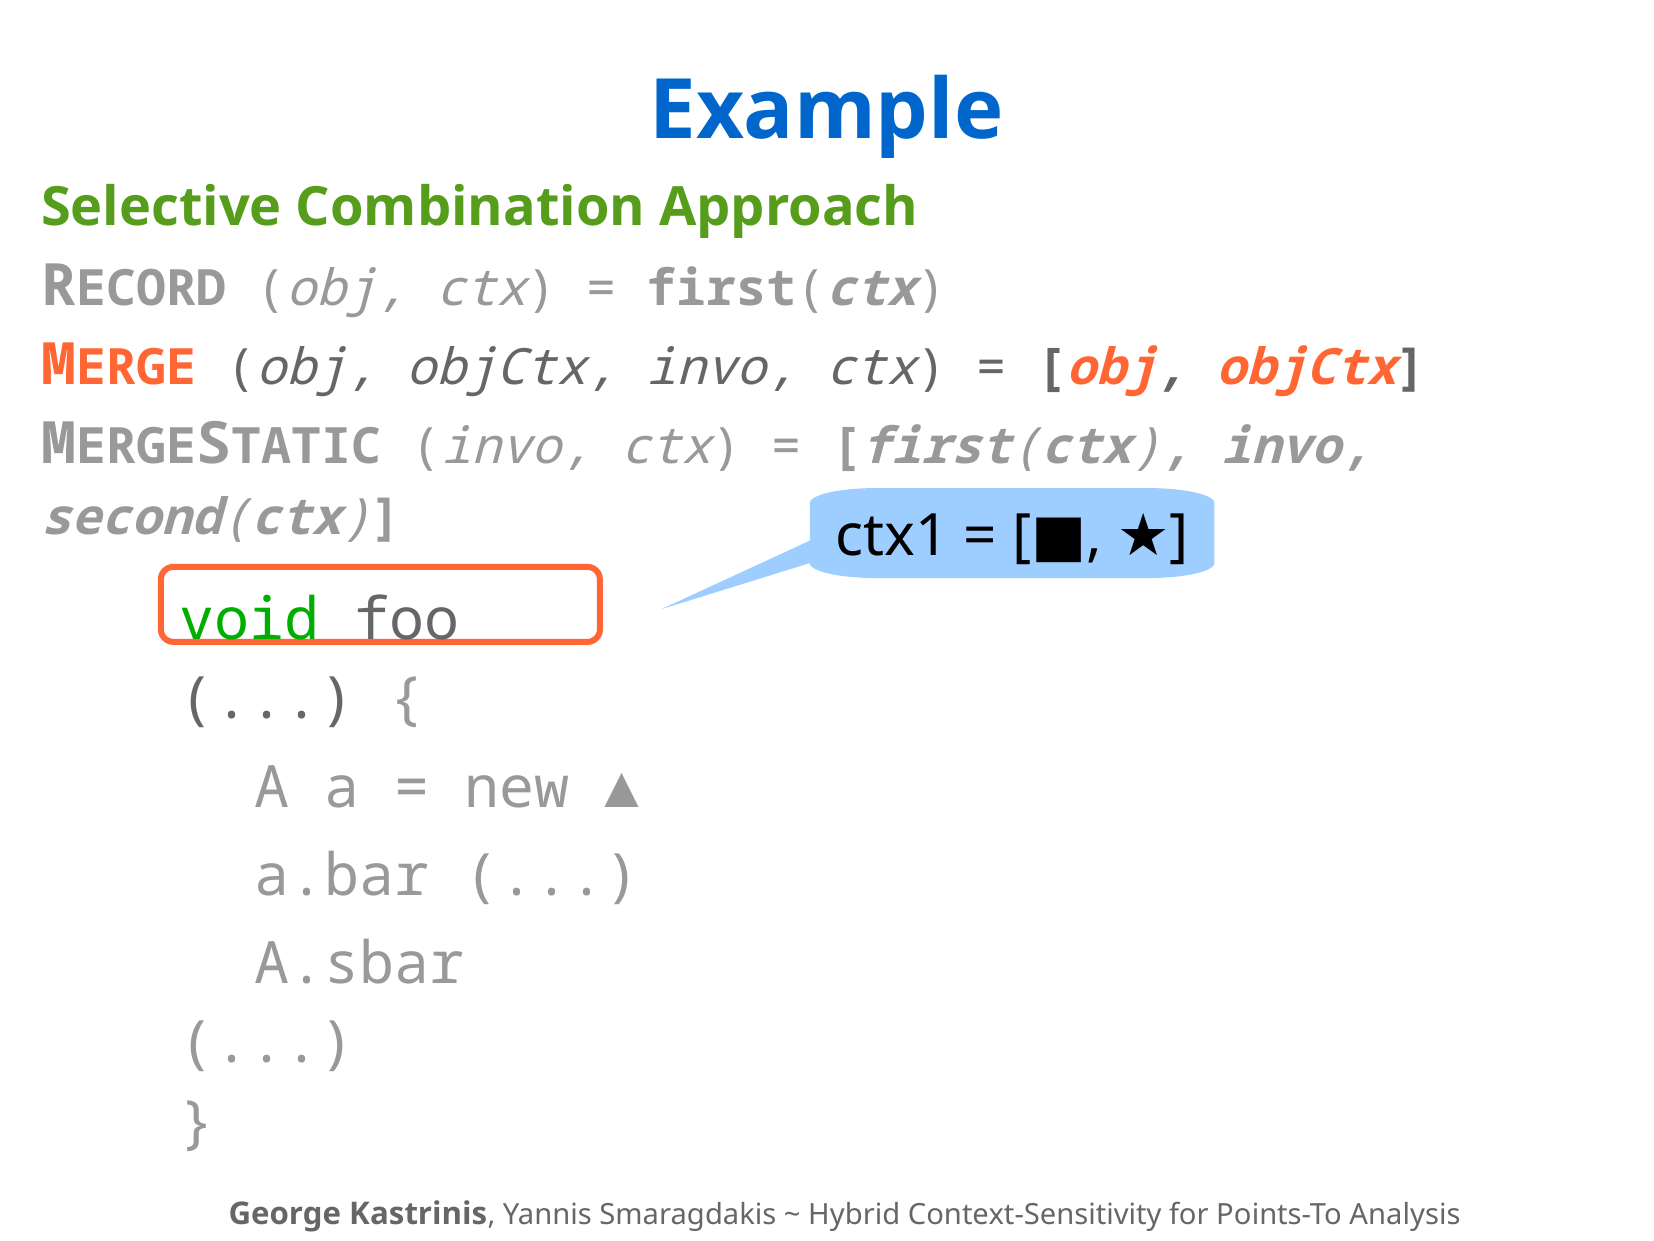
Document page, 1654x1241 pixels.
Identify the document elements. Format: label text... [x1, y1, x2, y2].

text_box Example [183, 41, 1471, 150]
text_box RECORD (obj, ctx) = first(ctx) MERGE (obj, objCtx, invo, ctx) = [obj, objCtx] MERGESTATIC (invo, ctx) = [first(ctx), invo, second(ctx)] [26, 235, 1654, 426]
text_box ctx1 = [■, ★] [682, 488, 1215, 603]
text_box Selective Combination Approach [26, 159, 1161, 235]
text_box void foo (...) { A a = new ▲ a.bar (...) A.sbar (...) } [164, 570, 682, 904]
